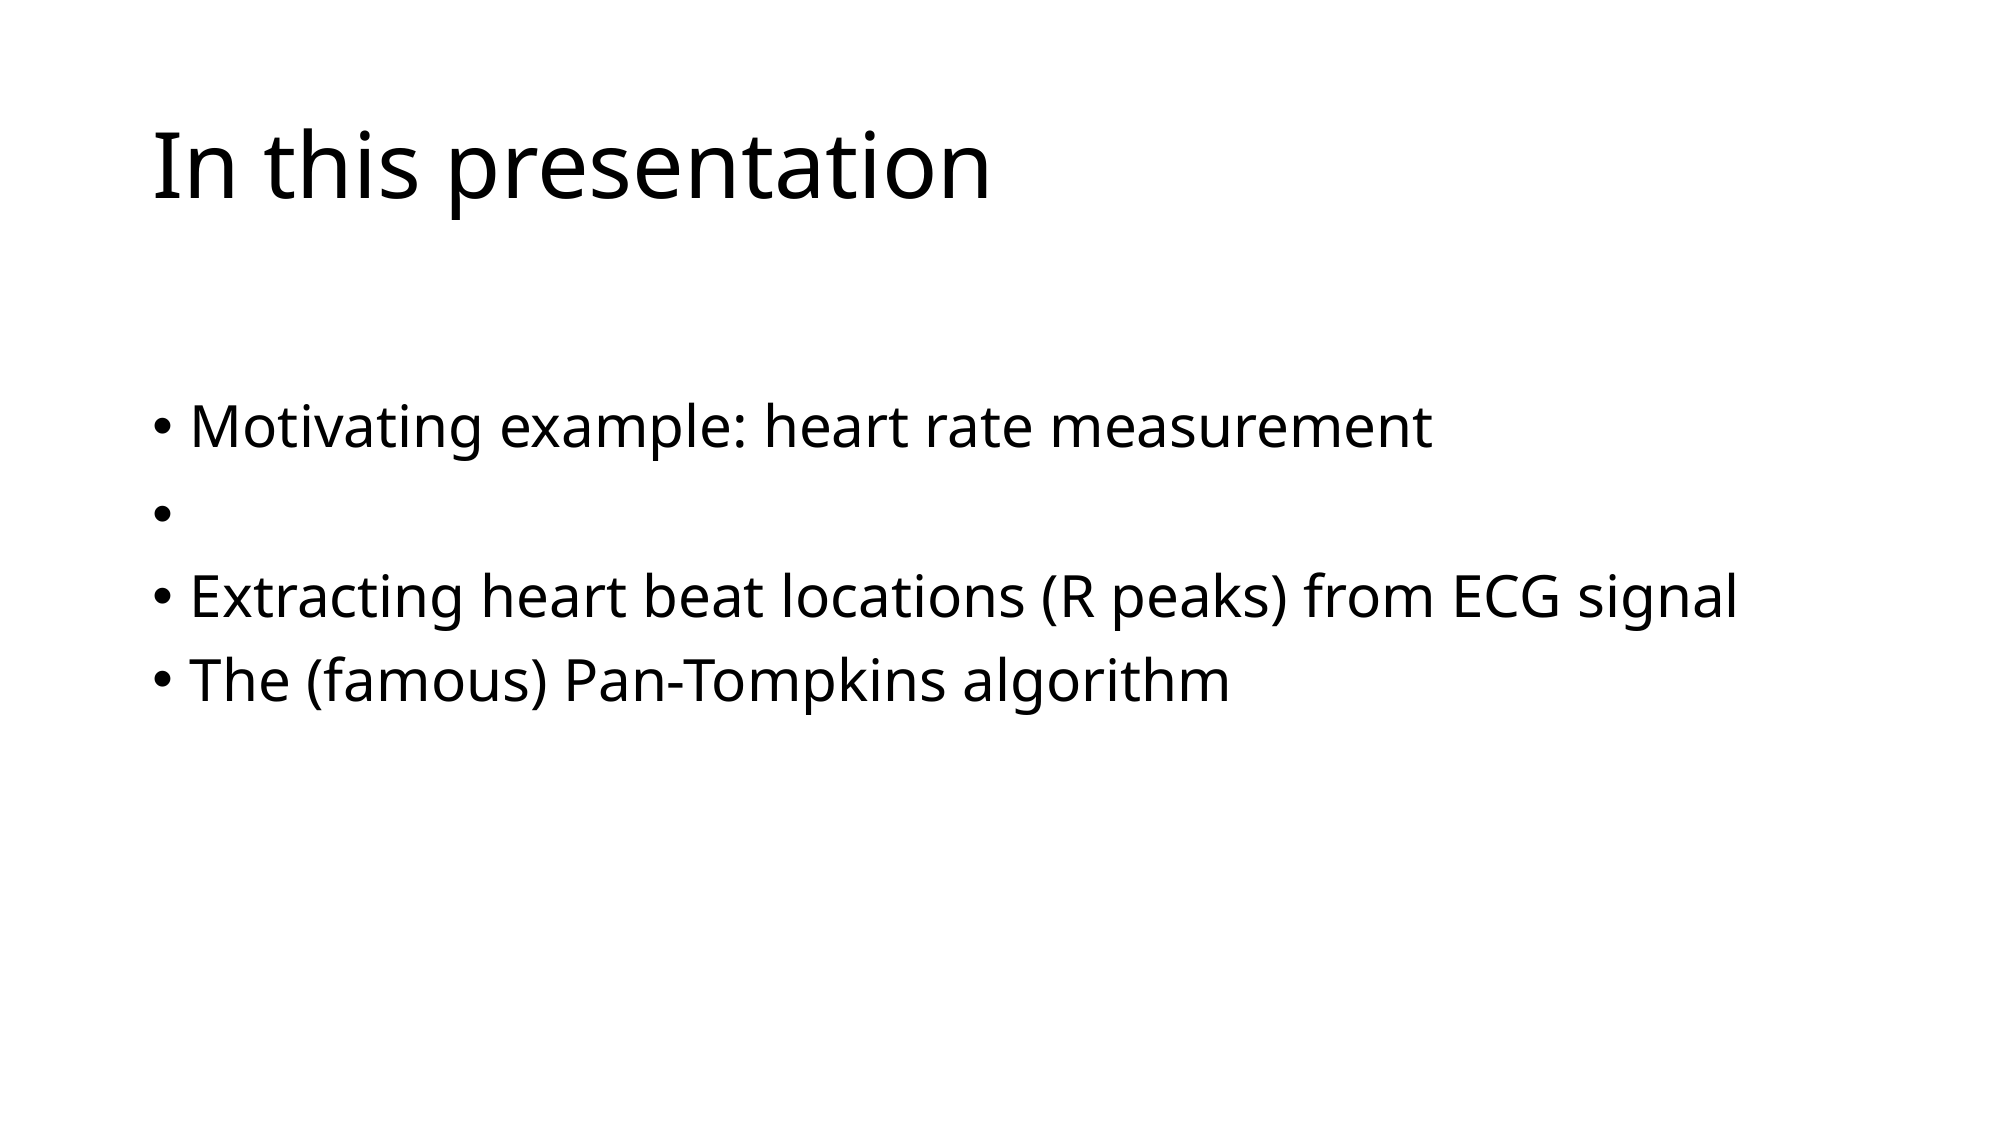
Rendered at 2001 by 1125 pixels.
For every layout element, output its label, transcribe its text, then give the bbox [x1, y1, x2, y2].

title In this presentation [137, 59, 1863, 278]
list Motivating example: heart rate measurement Extracting heart beat locations (R peaks) from ECG signal The (famous) Pan-Tompkins algorithm [137, 299, 1863, 1014]
